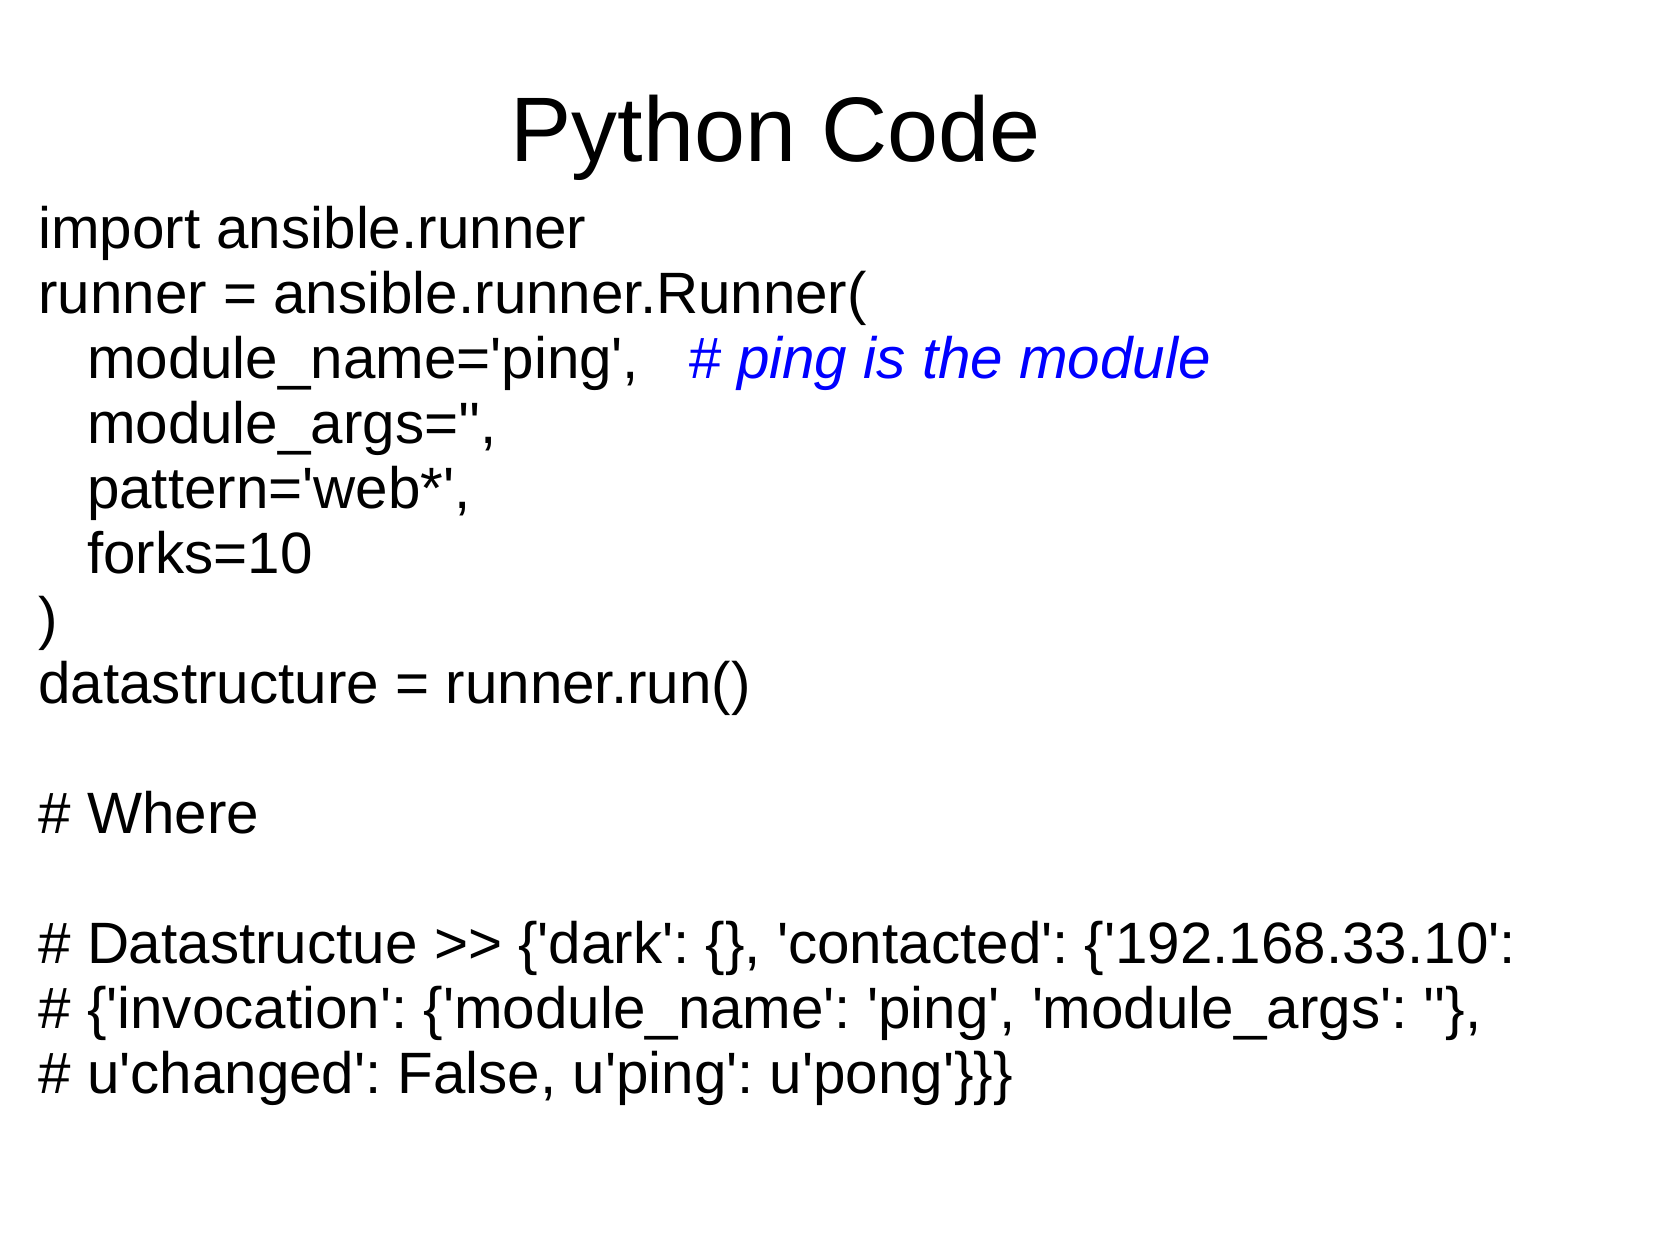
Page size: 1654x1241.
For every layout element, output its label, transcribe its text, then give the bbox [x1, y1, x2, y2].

text_box Python Code [496, 70, 1075, 189]
text_box import ansible.runner runner = ansible.runner.Runner( module_name='ping', # ping is the module module_args='', pattern='web*', forks=10 ) datastructure = runner.run() # Where # Datastructue >> {'dark': {}, 'contacted': {'192.168.33.10': # {'invocation': {'module_name': 'ping', 'module_args': ''}, # u'changed': False, u'ping': u'pong'}}} [23, 188, 1619, 1189]
